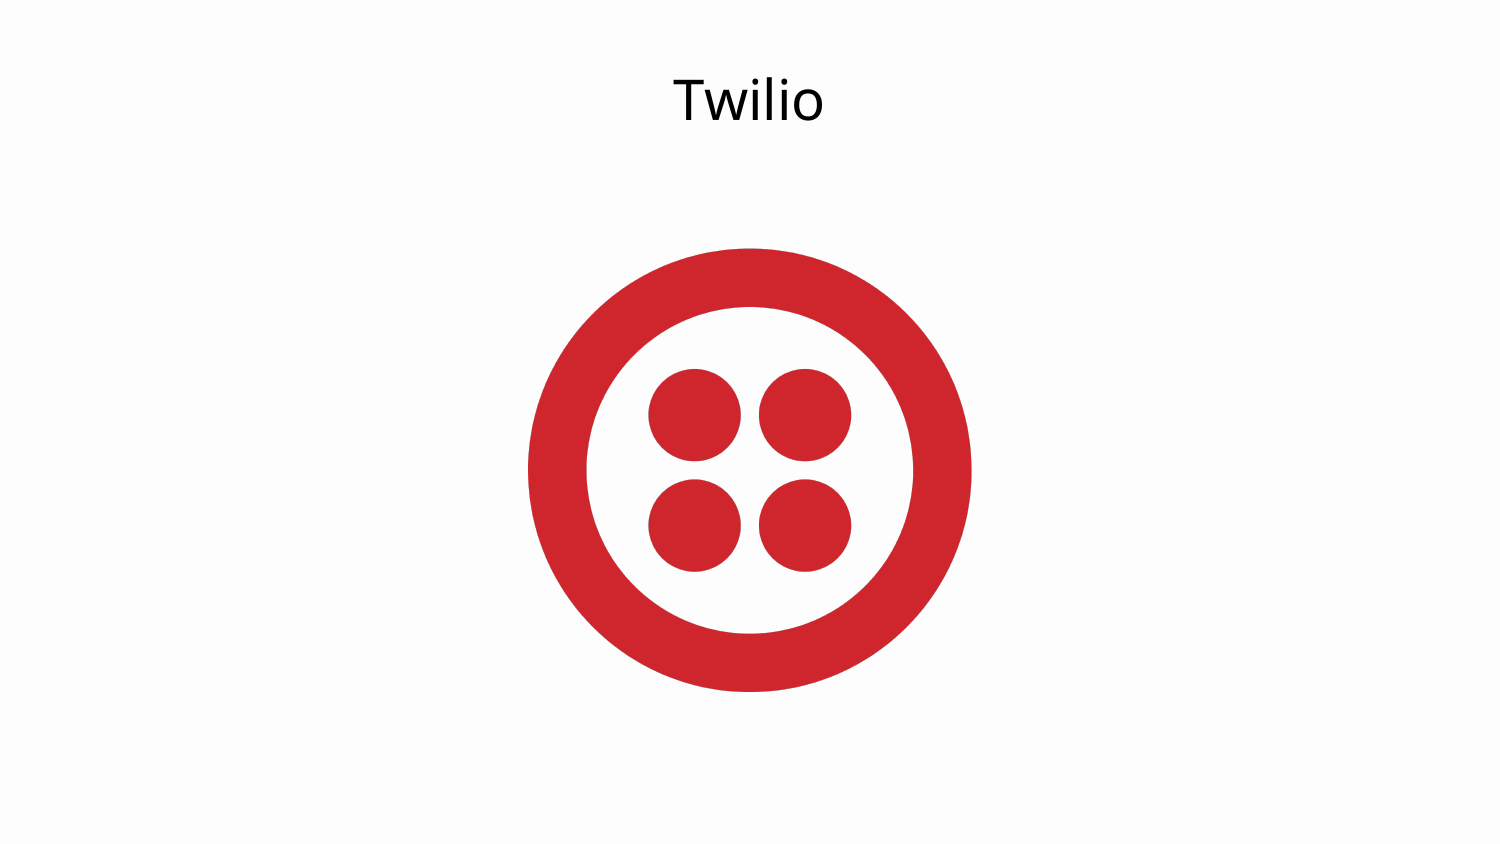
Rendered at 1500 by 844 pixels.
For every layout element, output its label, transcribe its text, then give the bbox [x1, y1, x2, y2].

picture [528, 248, 972, 692]
title Twilio [82, 78, 1418, 118]
